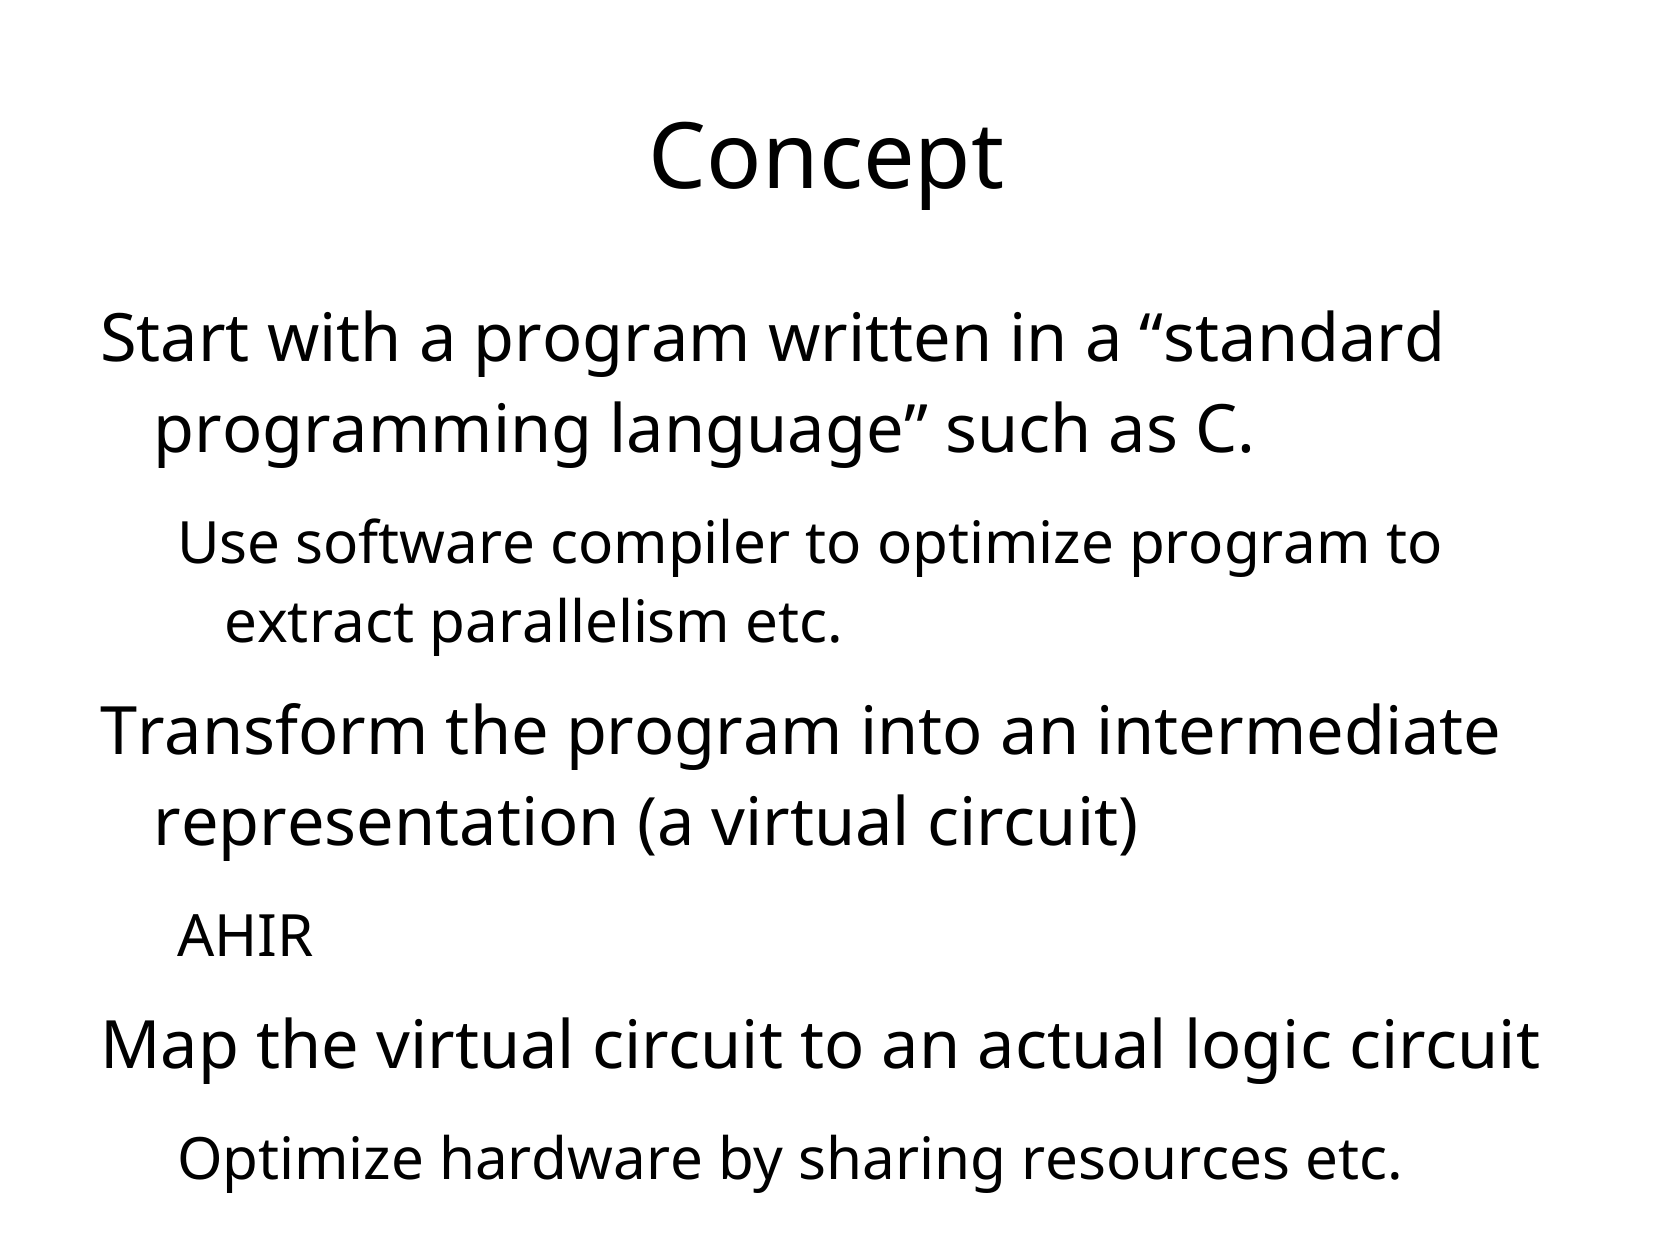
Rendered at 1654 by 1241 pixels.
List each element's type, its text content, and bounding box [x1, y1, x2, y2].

list Start with a program written in a “standard programming language” such as C. Use software compiler to optimize program to extract parallelism etc. Transform the program into an intermediate representation (a virtual circuit) AHIR Map the virtual circuit to an actual logic circuit Optimize hardware by sharing resources etc. [82, 290, 1571, 1112]
title Concept [82, 49, 1571, 257]
